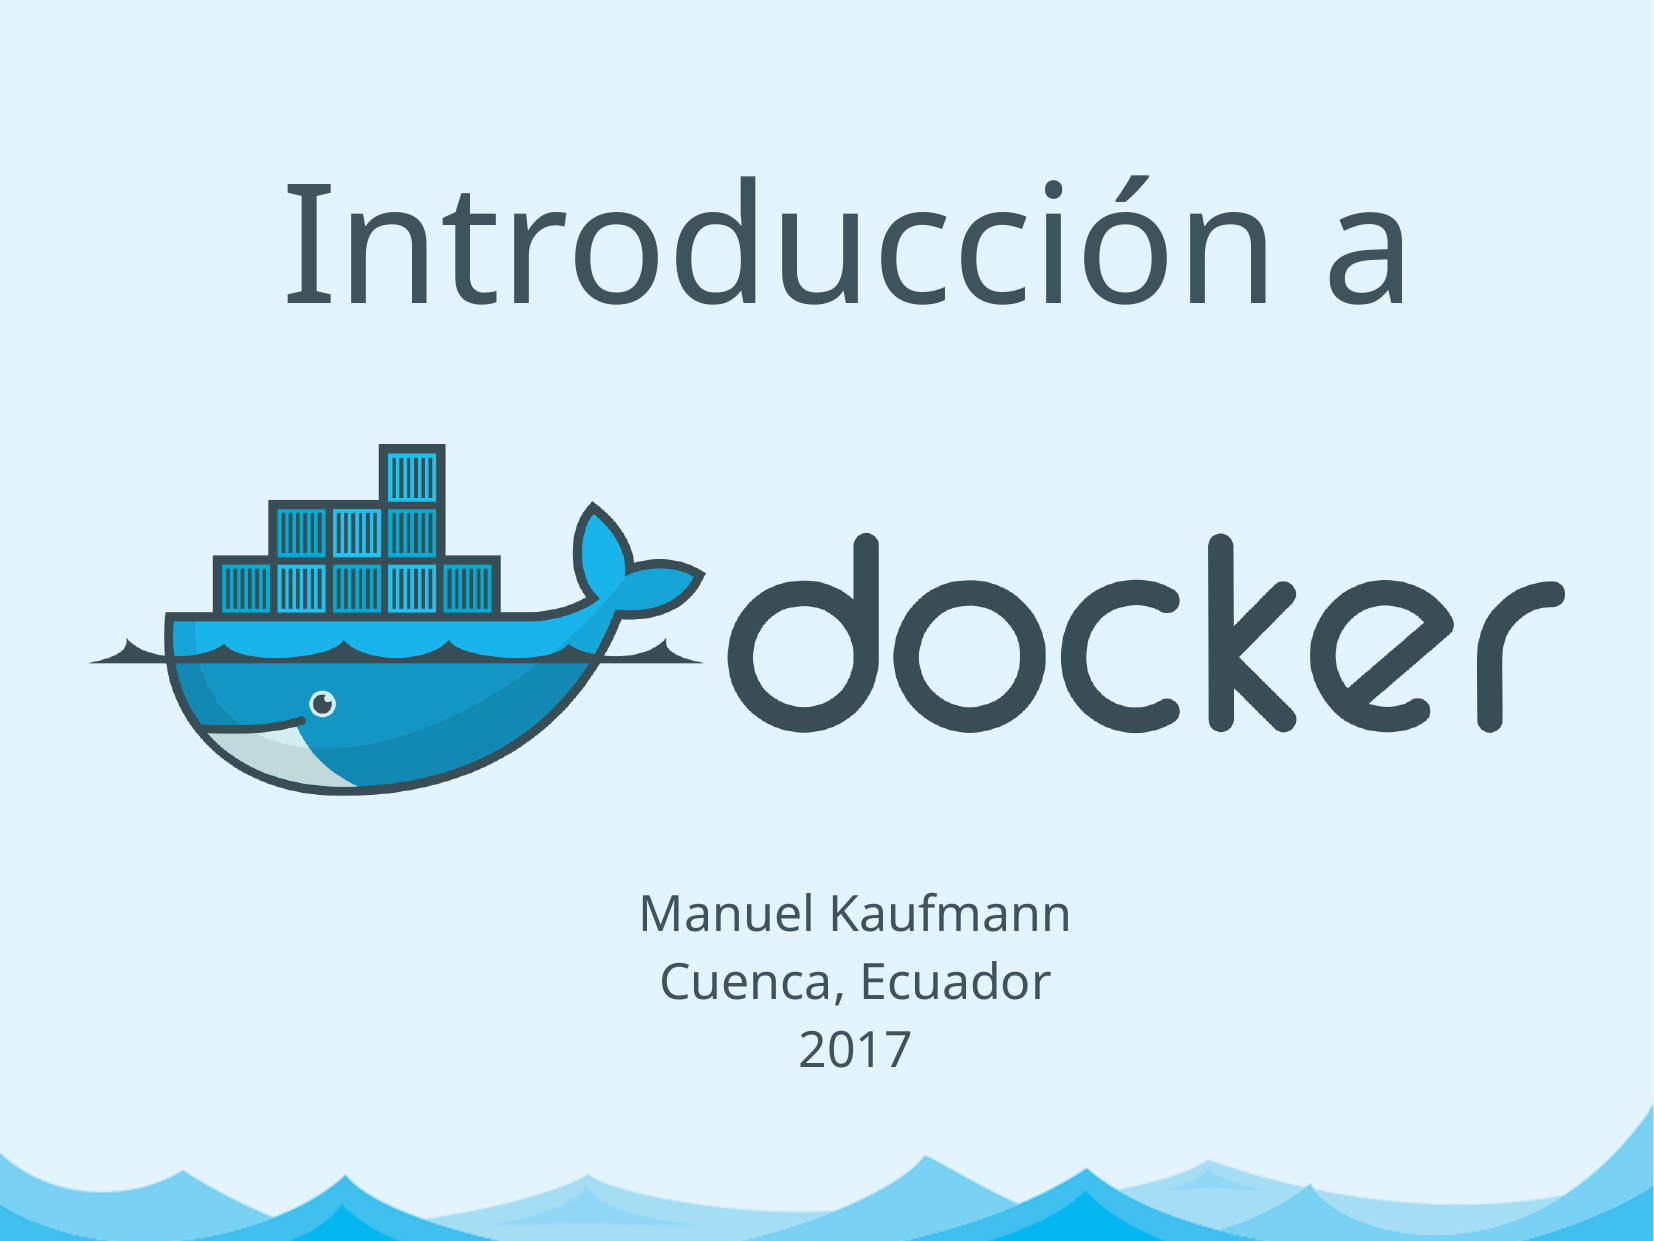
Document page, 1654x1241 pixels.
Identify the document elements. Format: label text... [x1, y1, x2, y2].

text_box Introducción a [266, 118, 1388, 370]
text_box Manuel Kaufmann Cuenca, Ecuador 2017 [624, 870, 1030, 1099]
picture [88, 444, 1565, 796]
picture [0, 1101, 1654, 1241]
